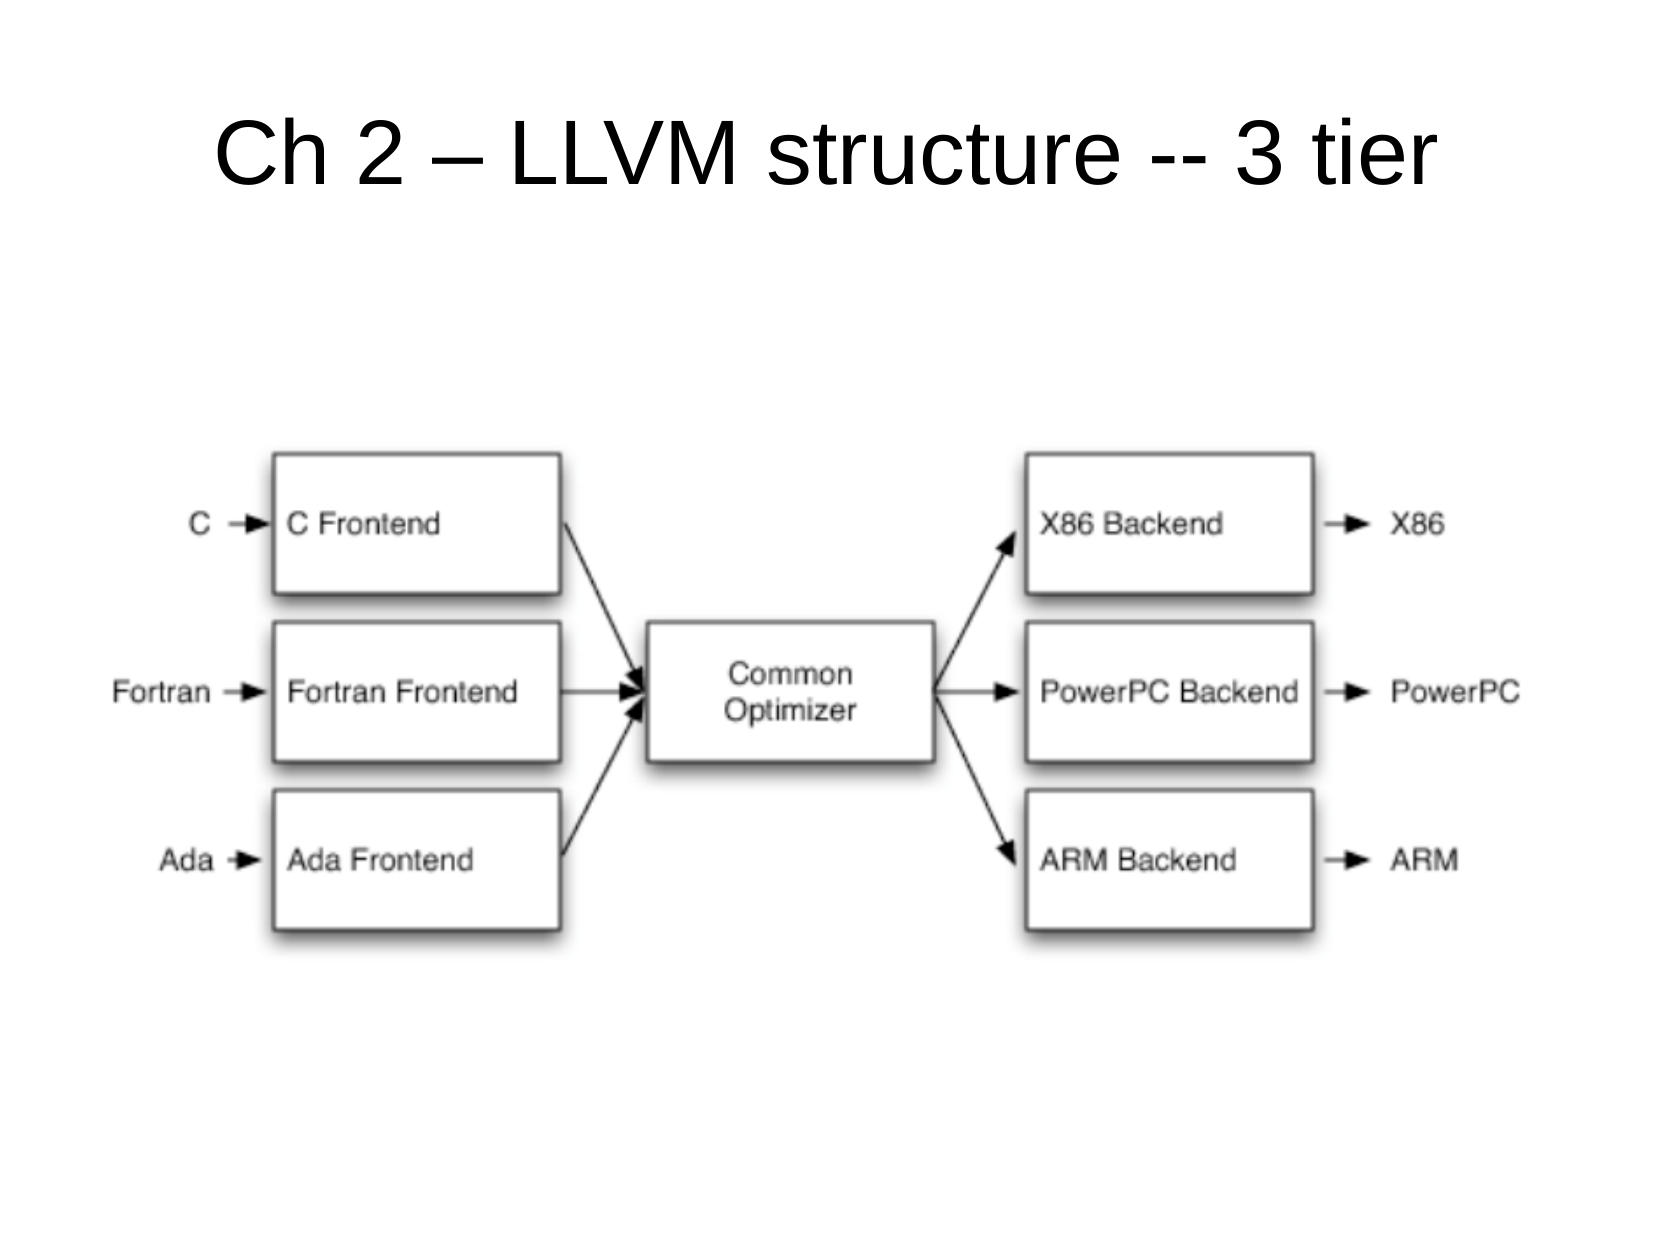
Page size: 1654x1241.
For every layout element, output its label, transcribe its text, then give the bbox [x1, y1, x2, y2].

title Ch 2 – LLVM structure -- 3 tier [82, 49, 1571, 257]
picture [82, 430, 1571, 969]
